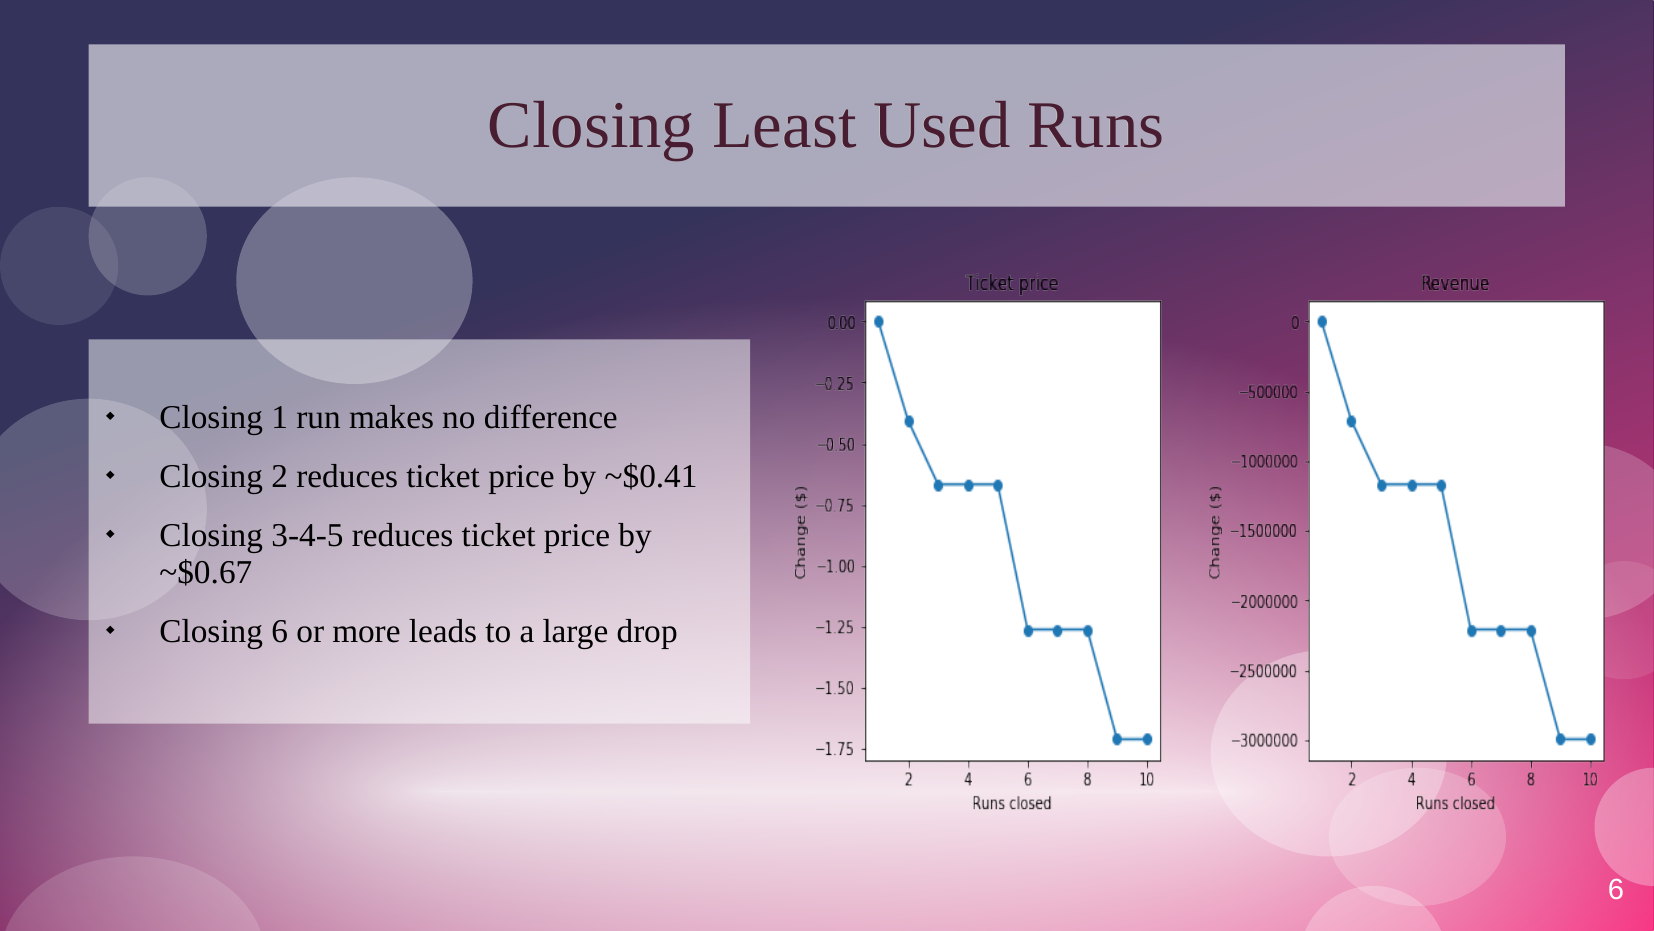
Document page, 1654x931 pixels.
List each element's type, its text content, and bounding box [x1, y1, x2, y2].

list Closing 1 run makes no difference Closing 2 reduces ticket price by ~$0.41 Closing 3-4-5 reduces ticket price by ~$0.67 Closing 6 or more leads to a large drop [88, 339, 751, 724]
picture [787, 262, 1613, 826]
title Closing Least Used Runs [88, 44, 1565, 207]
